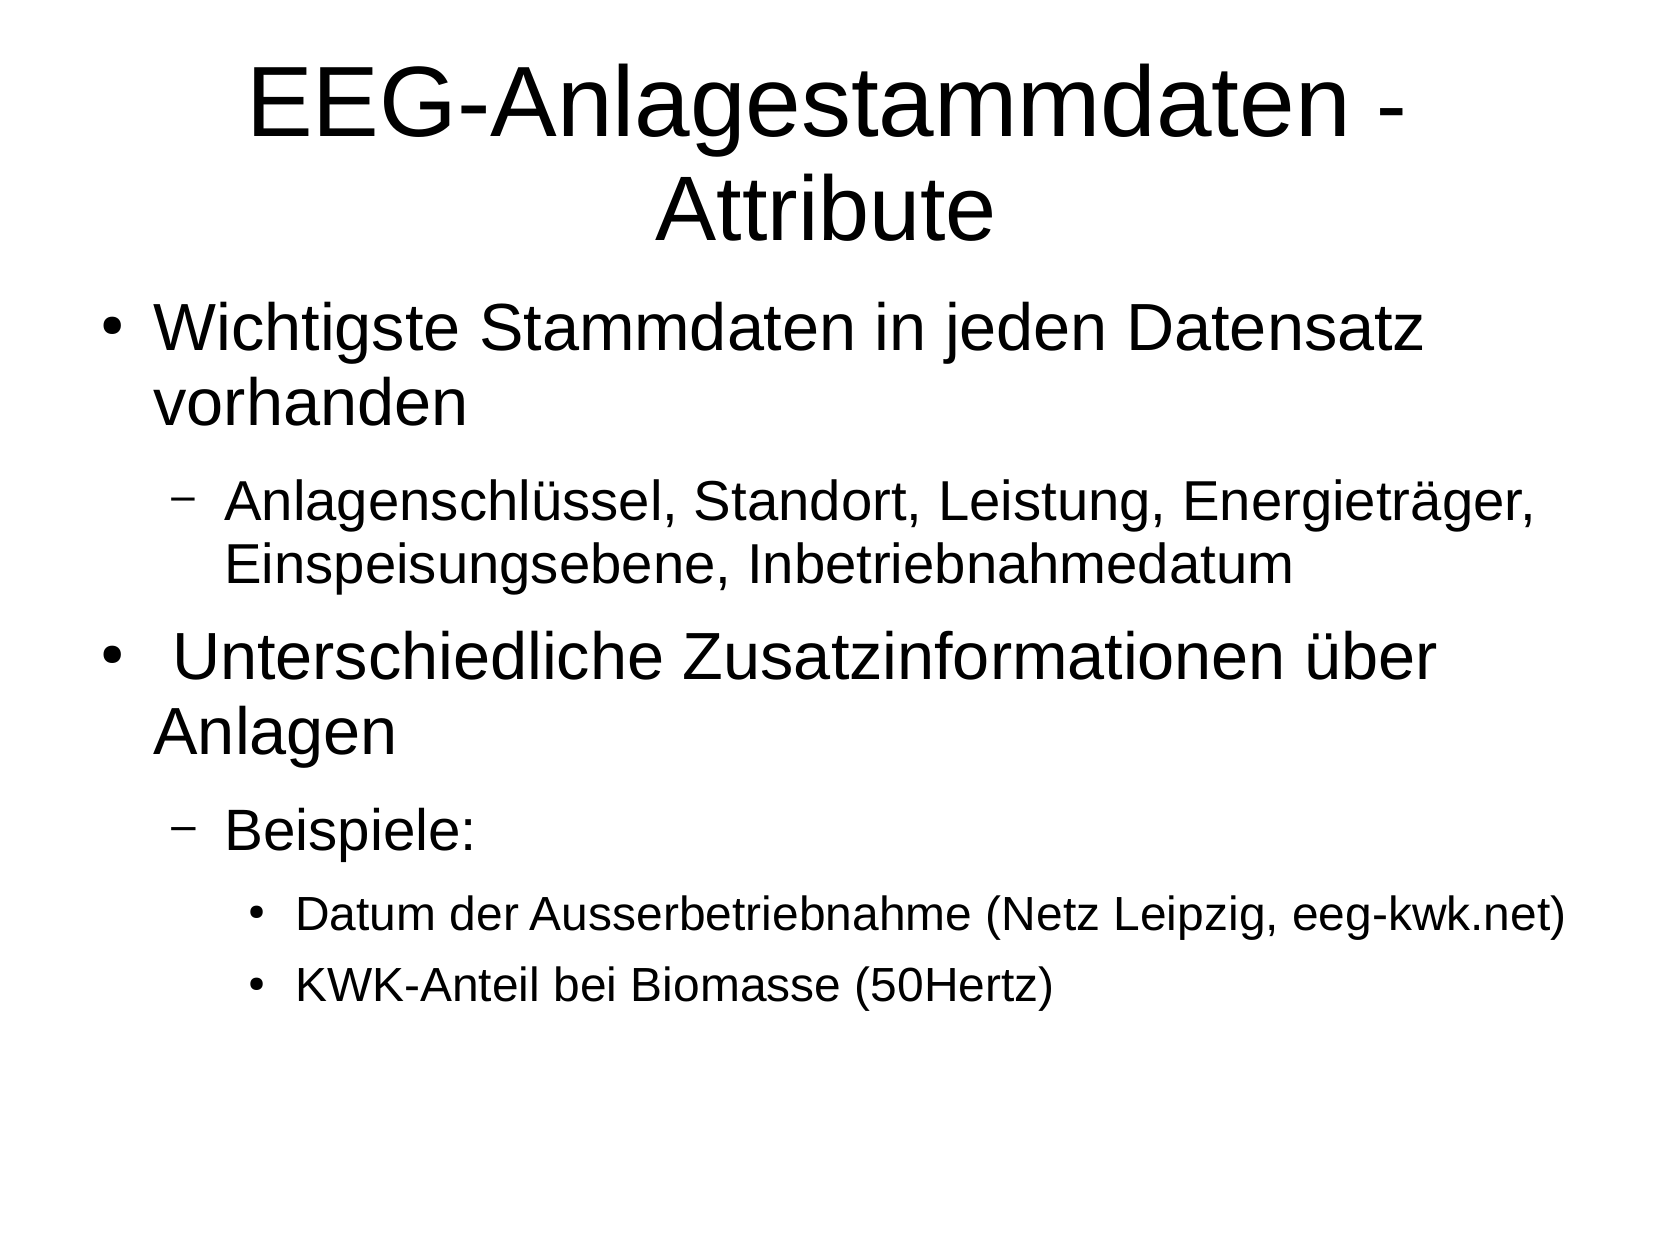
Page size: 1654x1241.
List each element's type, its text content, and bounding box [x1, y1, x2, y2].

list Wichtigste Stammdaten in jeden Datensatz vorhanden Anlagenschlüssel, Standort, Leistung, Energieträger, Einspeisungsebene, Inbetriebnahmedatum Unterschiedliche Zusatzinformationen über Anlagen Beispiele: Datum der Ausserbetriebnahme (Netz Leipzig, eeg-kwk.net) KWK-Anteil bei Biomasse (50Hertz) [82, 290, 1571, 1146]
title EEG-Anlagestammdaten - Attribute [82, 45, 1571, 261]
